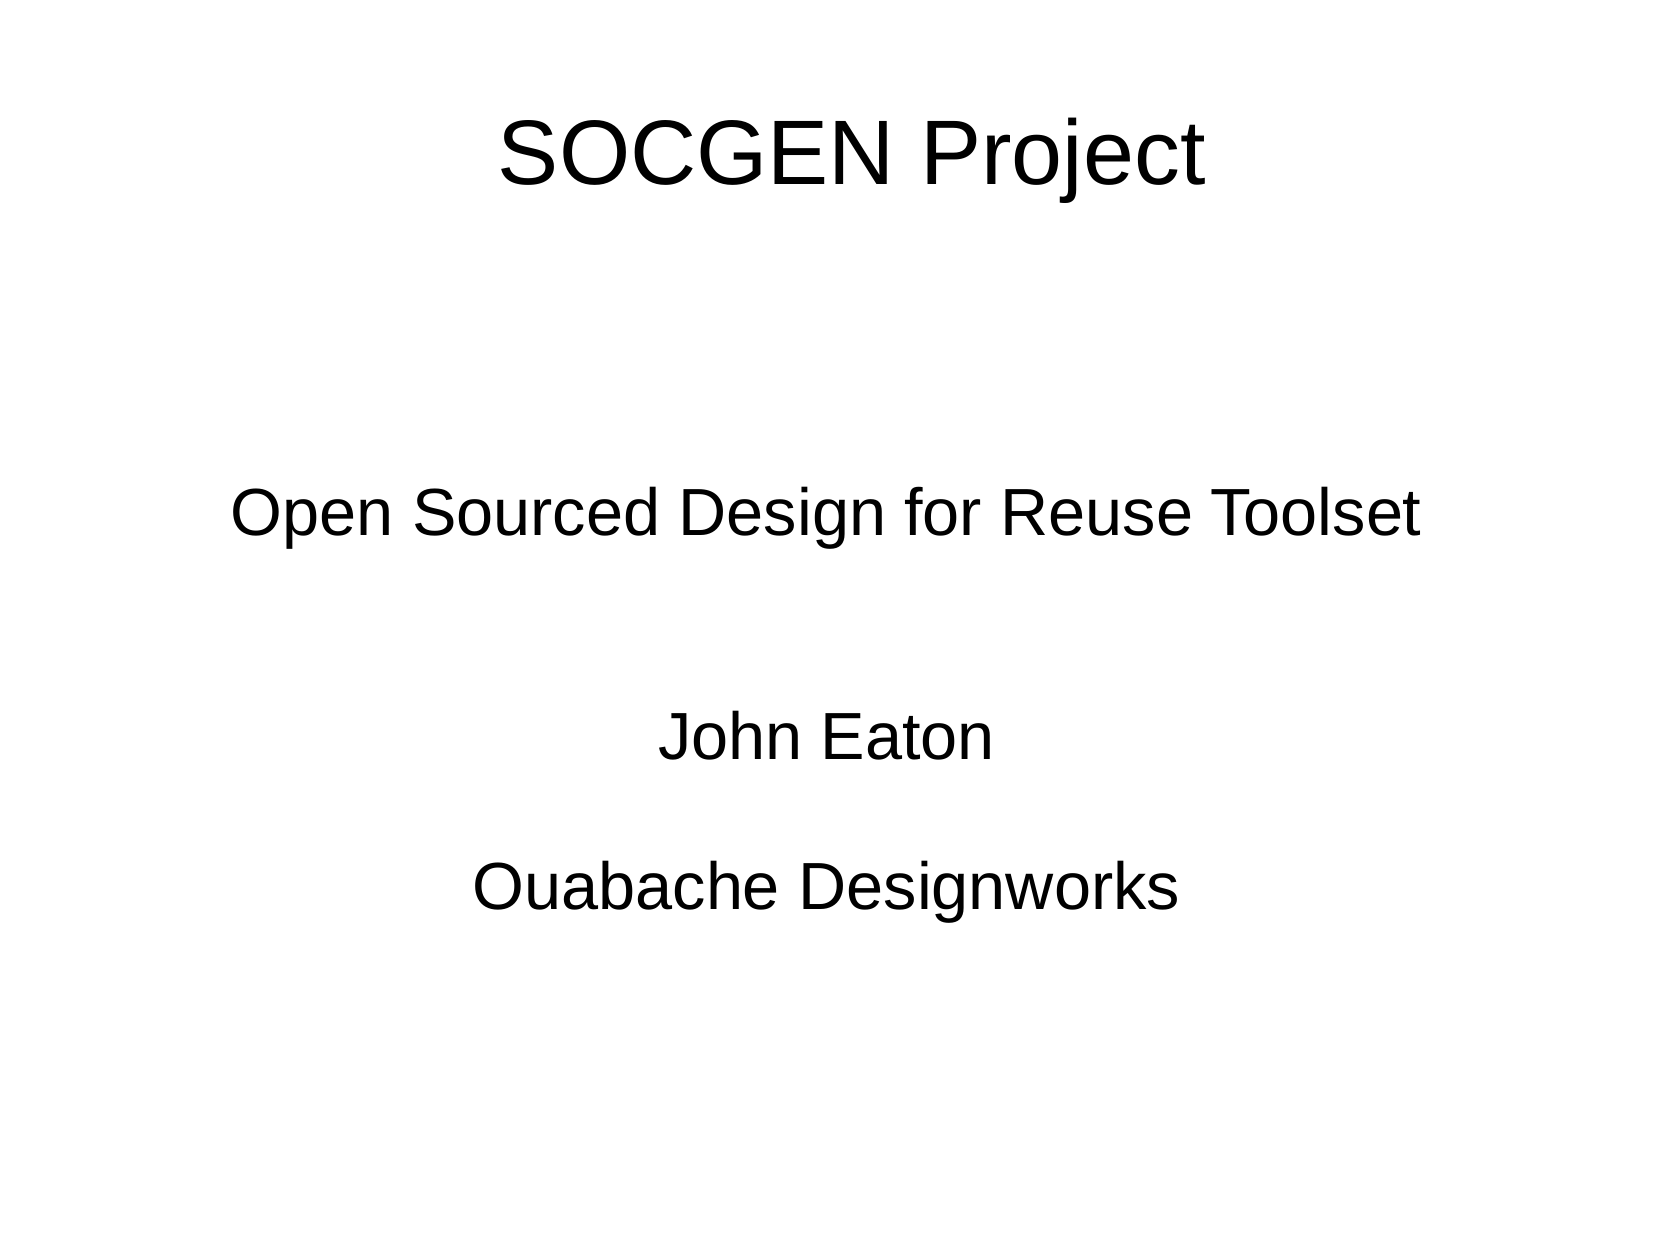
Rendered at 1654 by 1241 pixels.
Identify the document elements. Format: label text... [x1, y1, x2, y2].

subtitle Open Sourced Design for Reuse Toolset John Eaton Ouabache Designworks [82, 290, 1571, 1109]
title SOCGEN Project [82, 56, 1571, 250]
